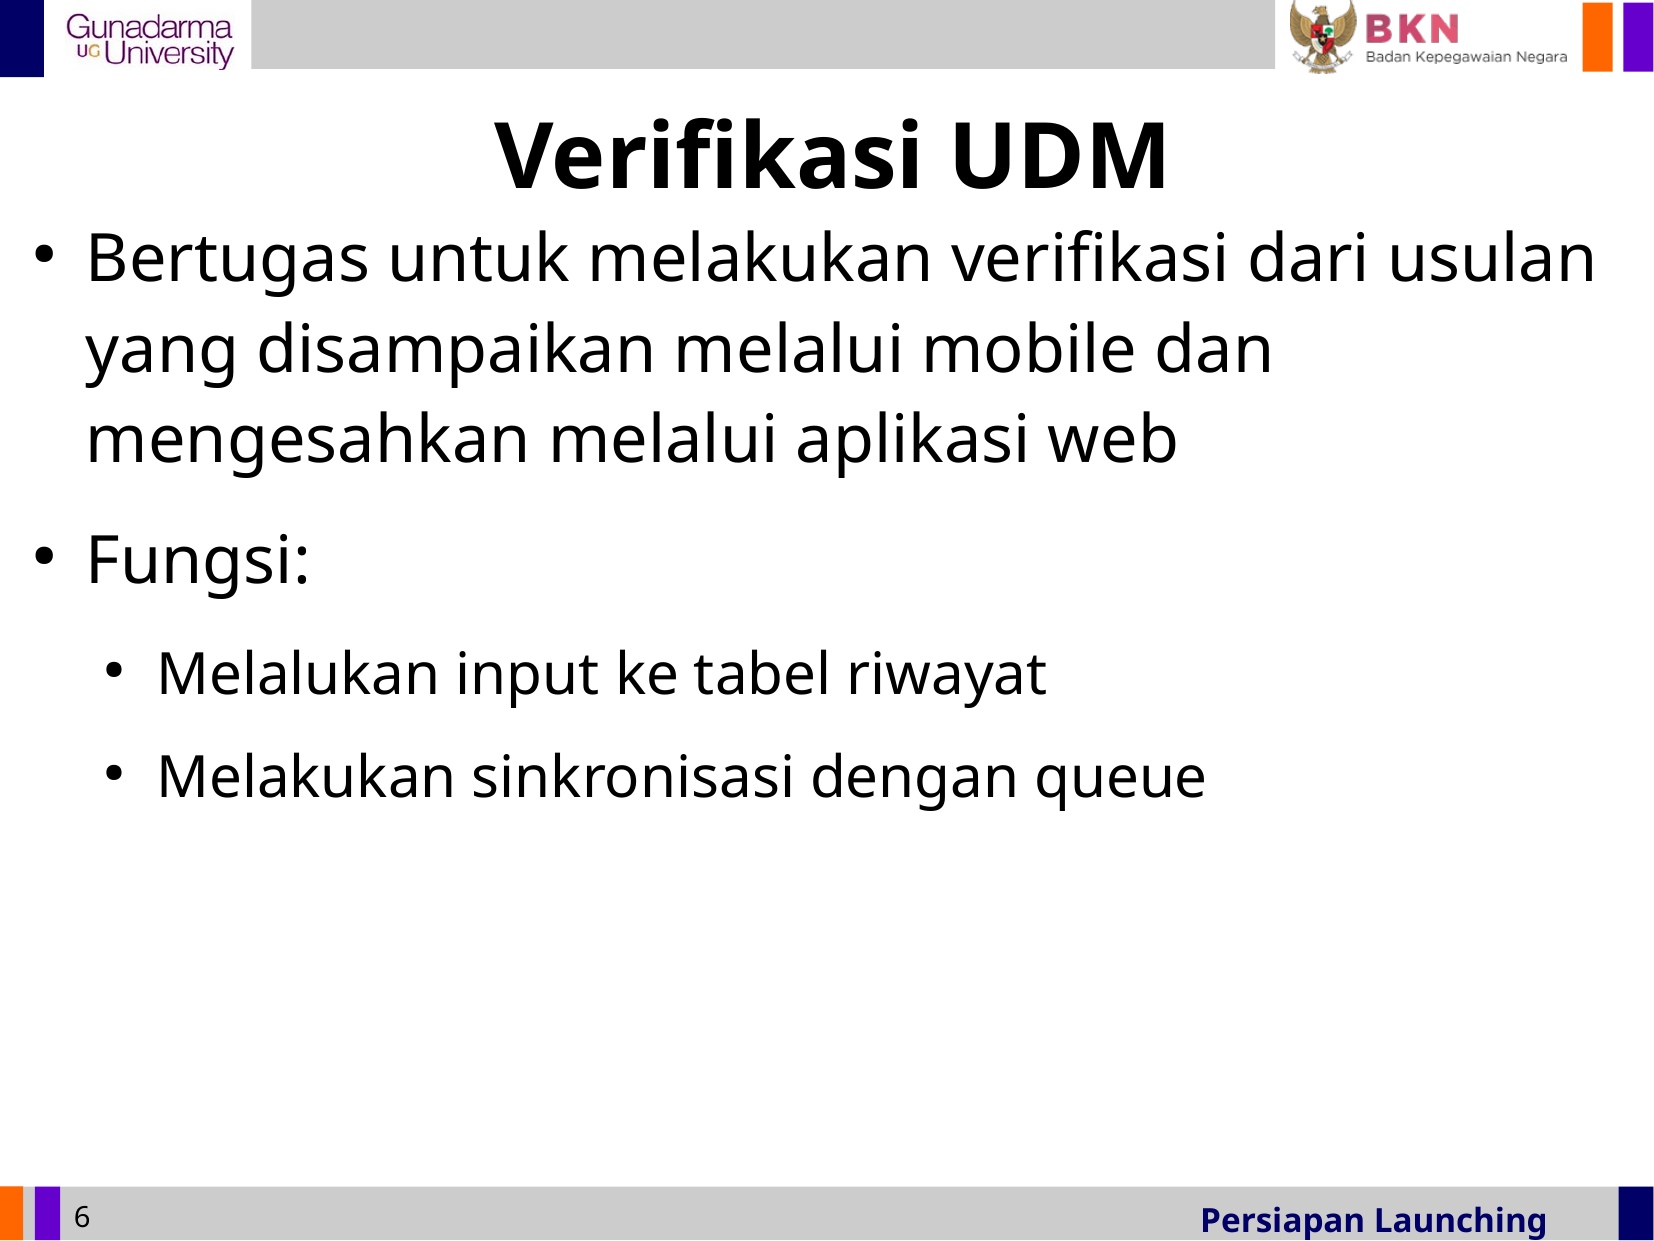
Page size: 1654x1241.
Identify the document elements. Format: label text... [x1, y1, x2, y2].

title Verifikasi UDM [77, 90, 1591, 210]
picture [1290, 0, 1567, 74]
list Bertugas untuk melakukan verifikasi dari usulan yang disampaikan melalui mobile dan mengesahkan melalui aplikasi web Fungsi: Melalukan input ke tabel riwayat Melakukan sinkronisasi dengan queue [14, 210, 1630, 1176]
picture [65, 0, 235, 70]
